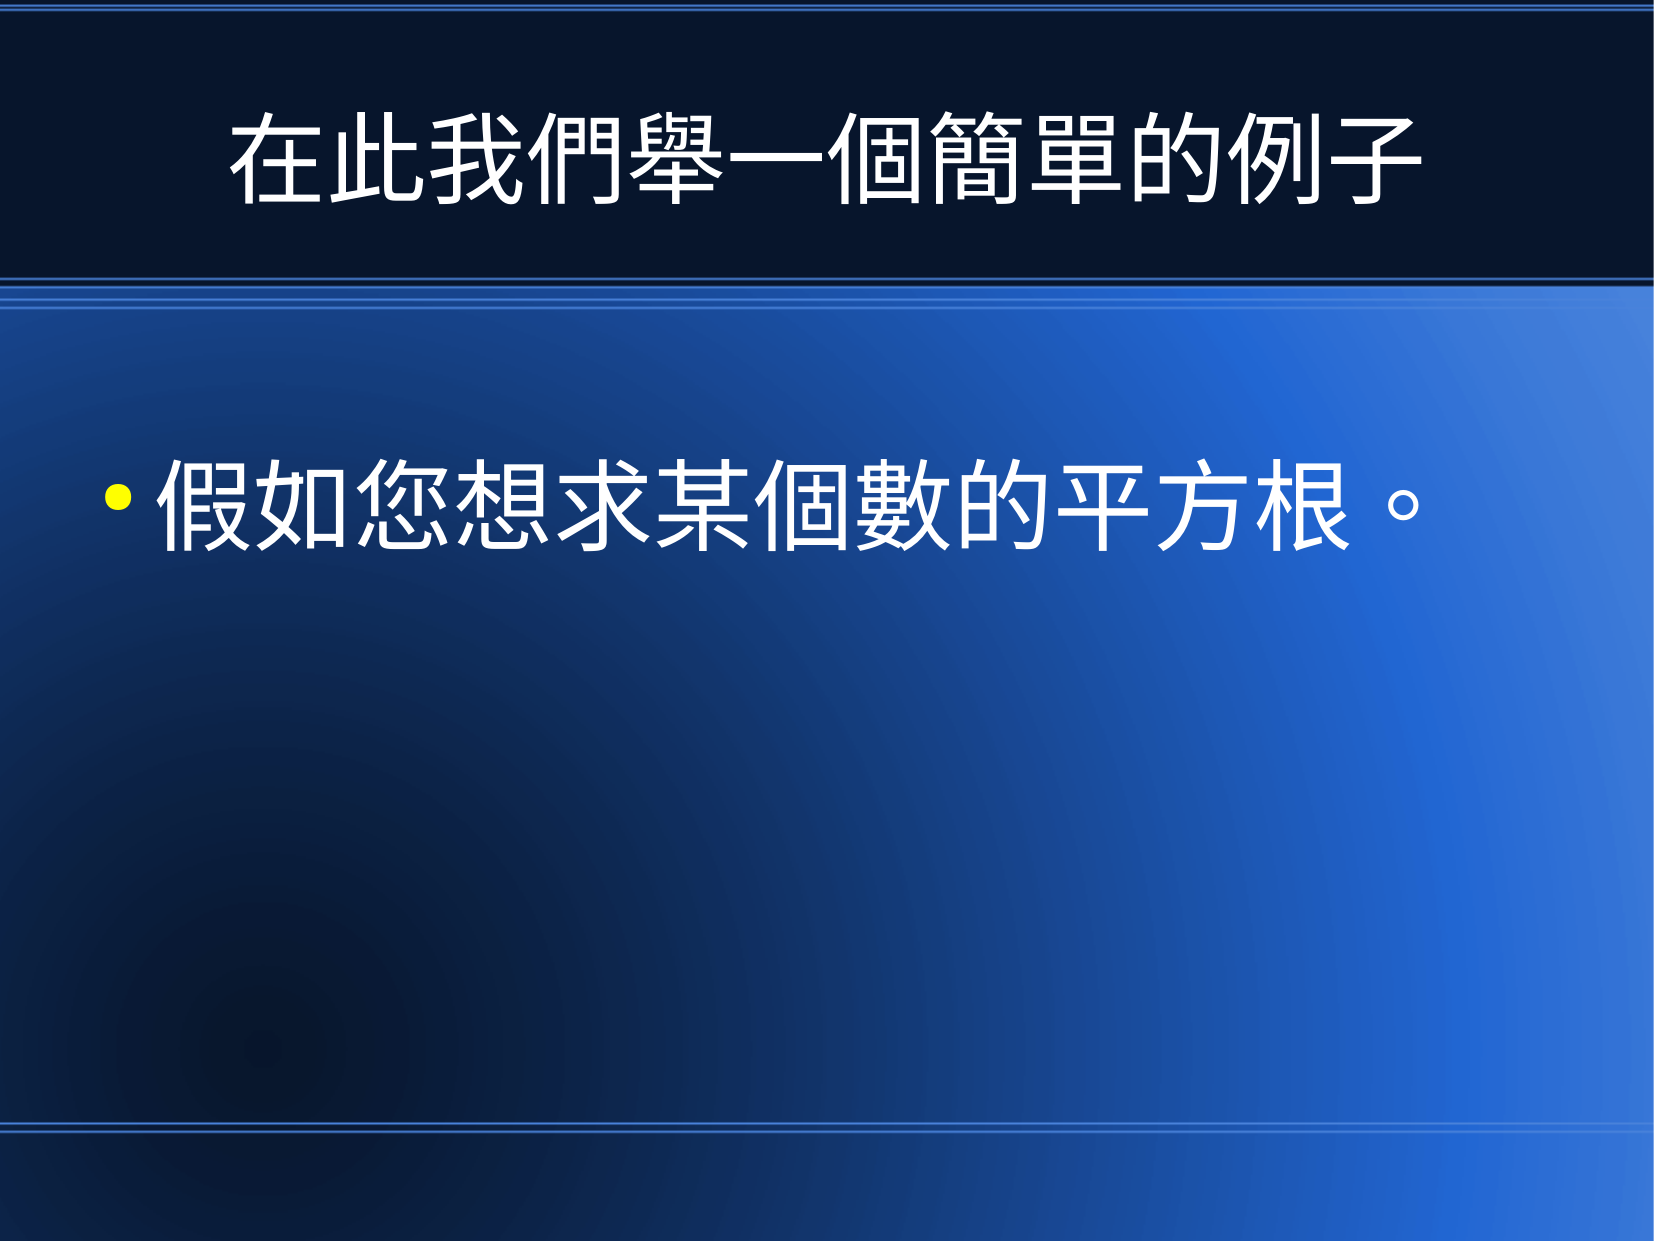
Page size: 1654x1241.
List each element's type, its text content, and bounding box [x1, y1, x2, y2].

picture [0, 0, 1654, 1241]
title 在此我們舉一個簡單的例子 [82, 49, 1571, 257]
list 假如您想求某個數的平方根。 [82, 355, 1571, 1241]
